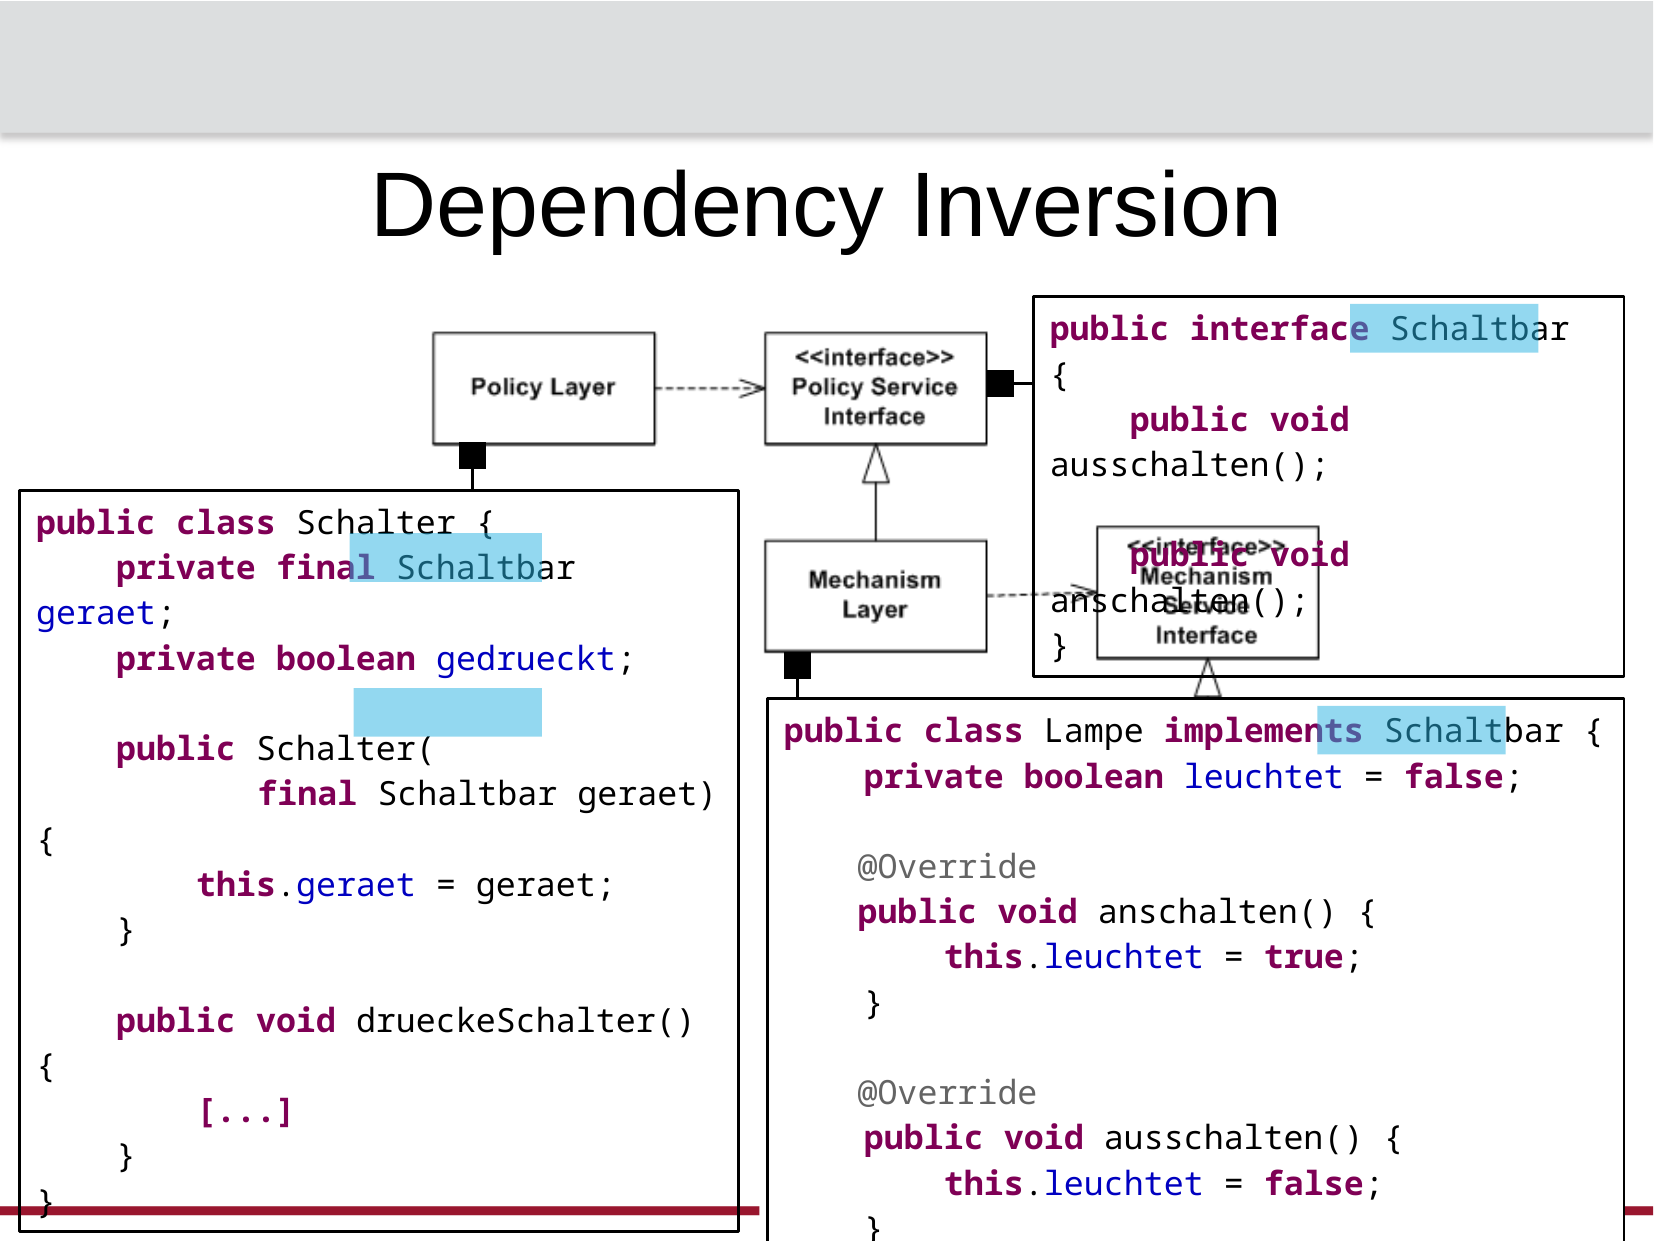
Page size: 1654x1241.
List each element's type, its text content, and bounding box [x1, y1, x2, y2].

title Dependency Inversion [82, 49, 1571, 257]
text_box public class Schalter { private final Schaltbar geraet; private boolean gedrueckt; public Schalter( final Schaltbar geraet) { this.geraet = geraet; } public void drueckeSchalter() { [...] } } [19, 490, 739, 1012]
picture [0, 1, 1654, 1237]
text_box [349, 533, 542, 582]
text_box [353, 688, 542, 737]
text_box public class Lampe implements Schaltbar { private boolean leuchtet = false; @Override public void anschalten() { this.leuchtet = true; } @Override public void ausschalten() { this.leuchtet = false; } } [767, 698, 1625, 1220]
text_box [1317, 705, 1506, 755]
text_box public interface Schaltbar { public void ausschalten(); public void anschalten(); } [1033, 296, 1625, 508]
text_box [1350, 303, 1539, 353]
